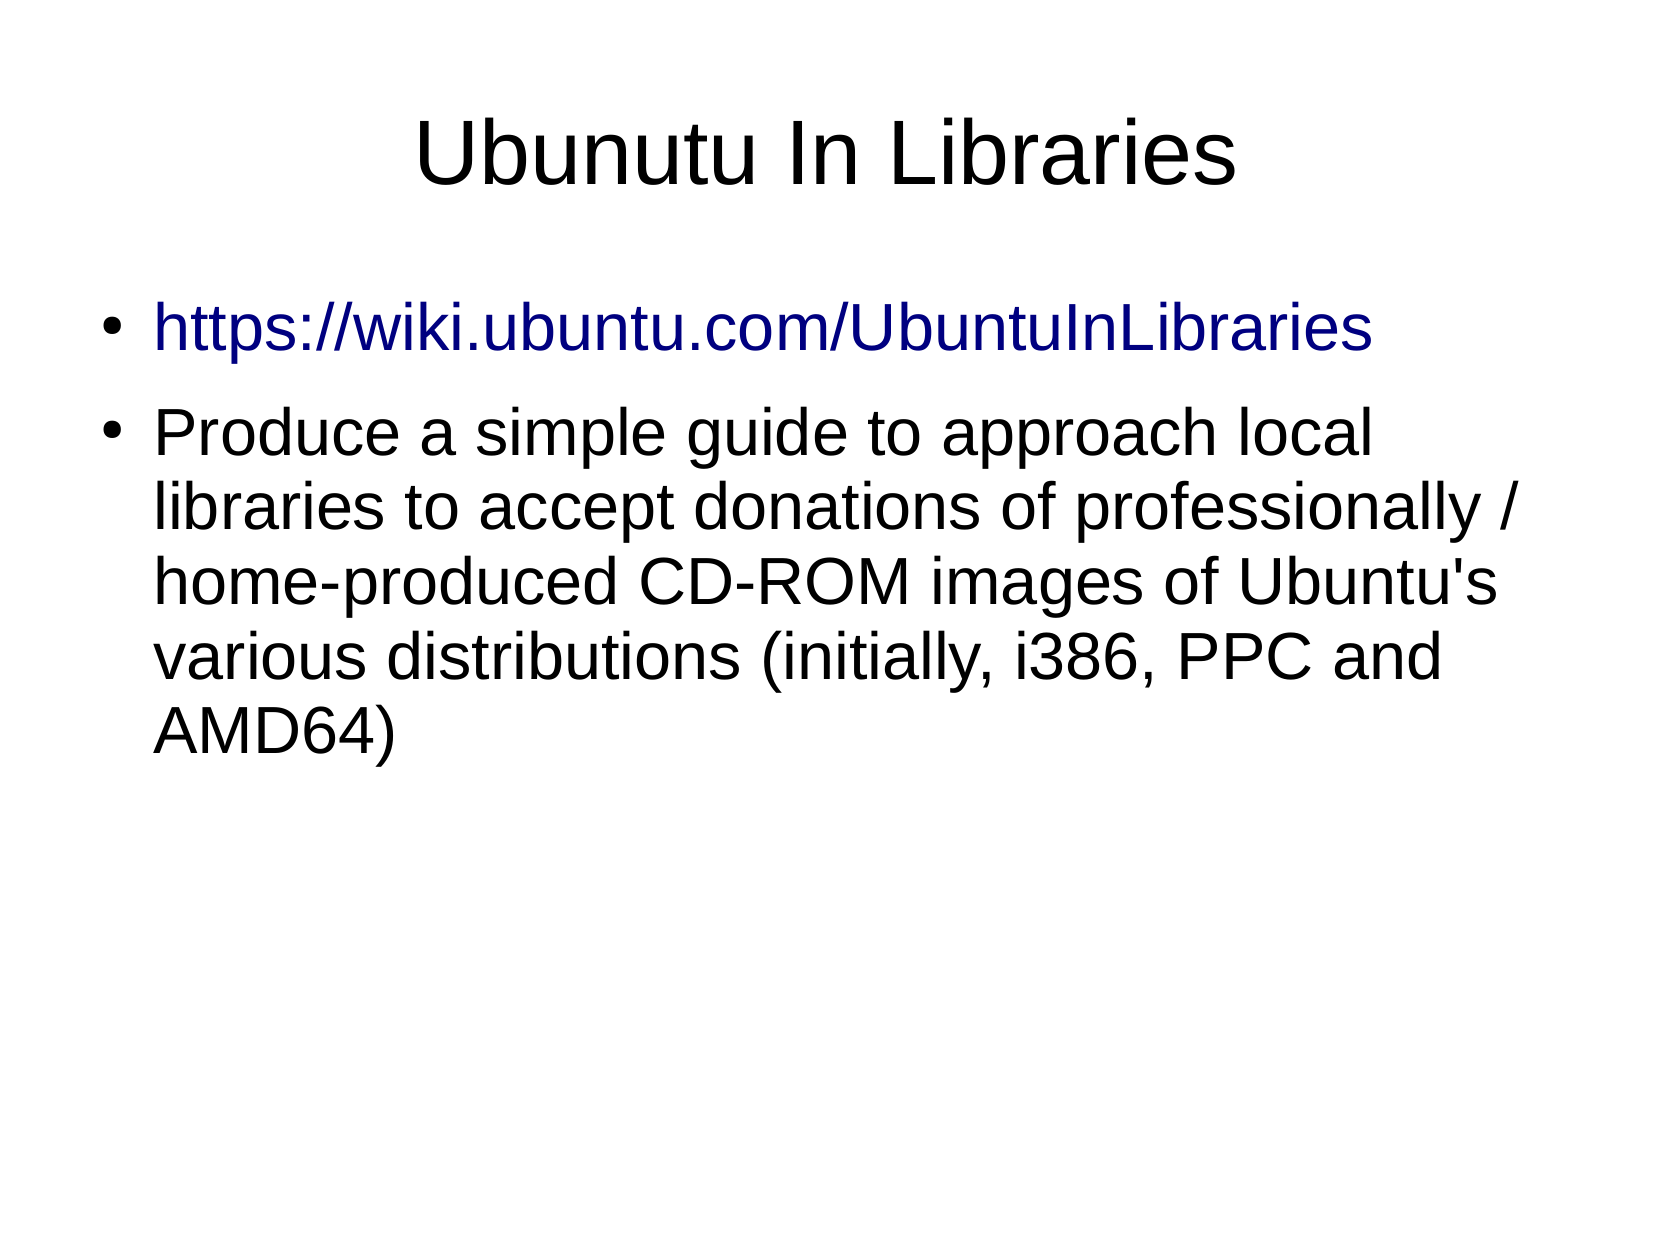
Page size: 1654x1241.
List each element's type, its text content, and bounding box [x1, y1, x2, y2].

list https://wiki.ubuntu.com/UbuntuInLibraries Produce a simple guide to approach local libraries to accept donations of professionally / home-produced CD-ROM images of Ubuntu's various distributions (initially, i386, PPC and AMD64) [82, 290, 1571, 1010]
title Ubunutu In Libraries [82, 49, 1571, 257]
